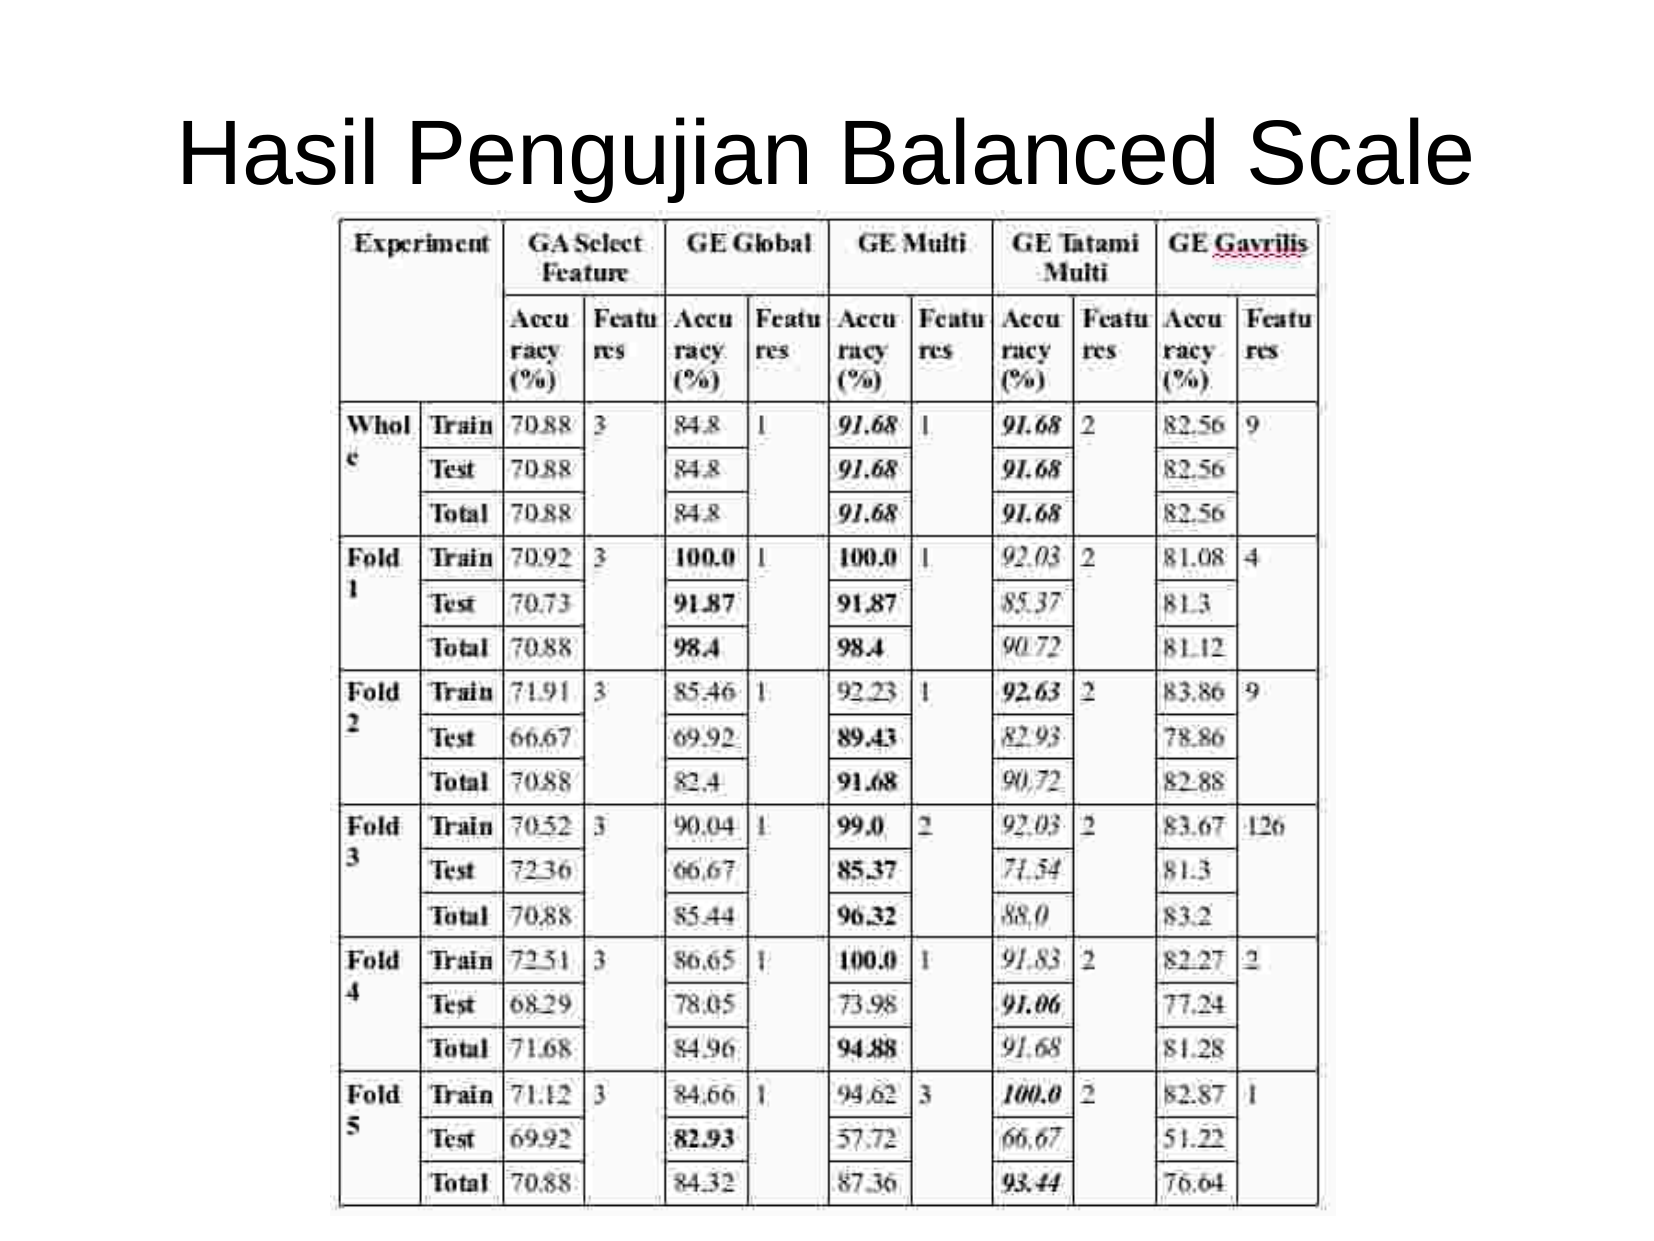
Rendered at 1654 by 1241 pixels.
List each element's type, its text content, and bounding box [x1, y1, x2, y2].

title Hasil Pengujian Balanced Scale [82, 49, 1571, 257]
picture [330, 210, 1336, 1216]
